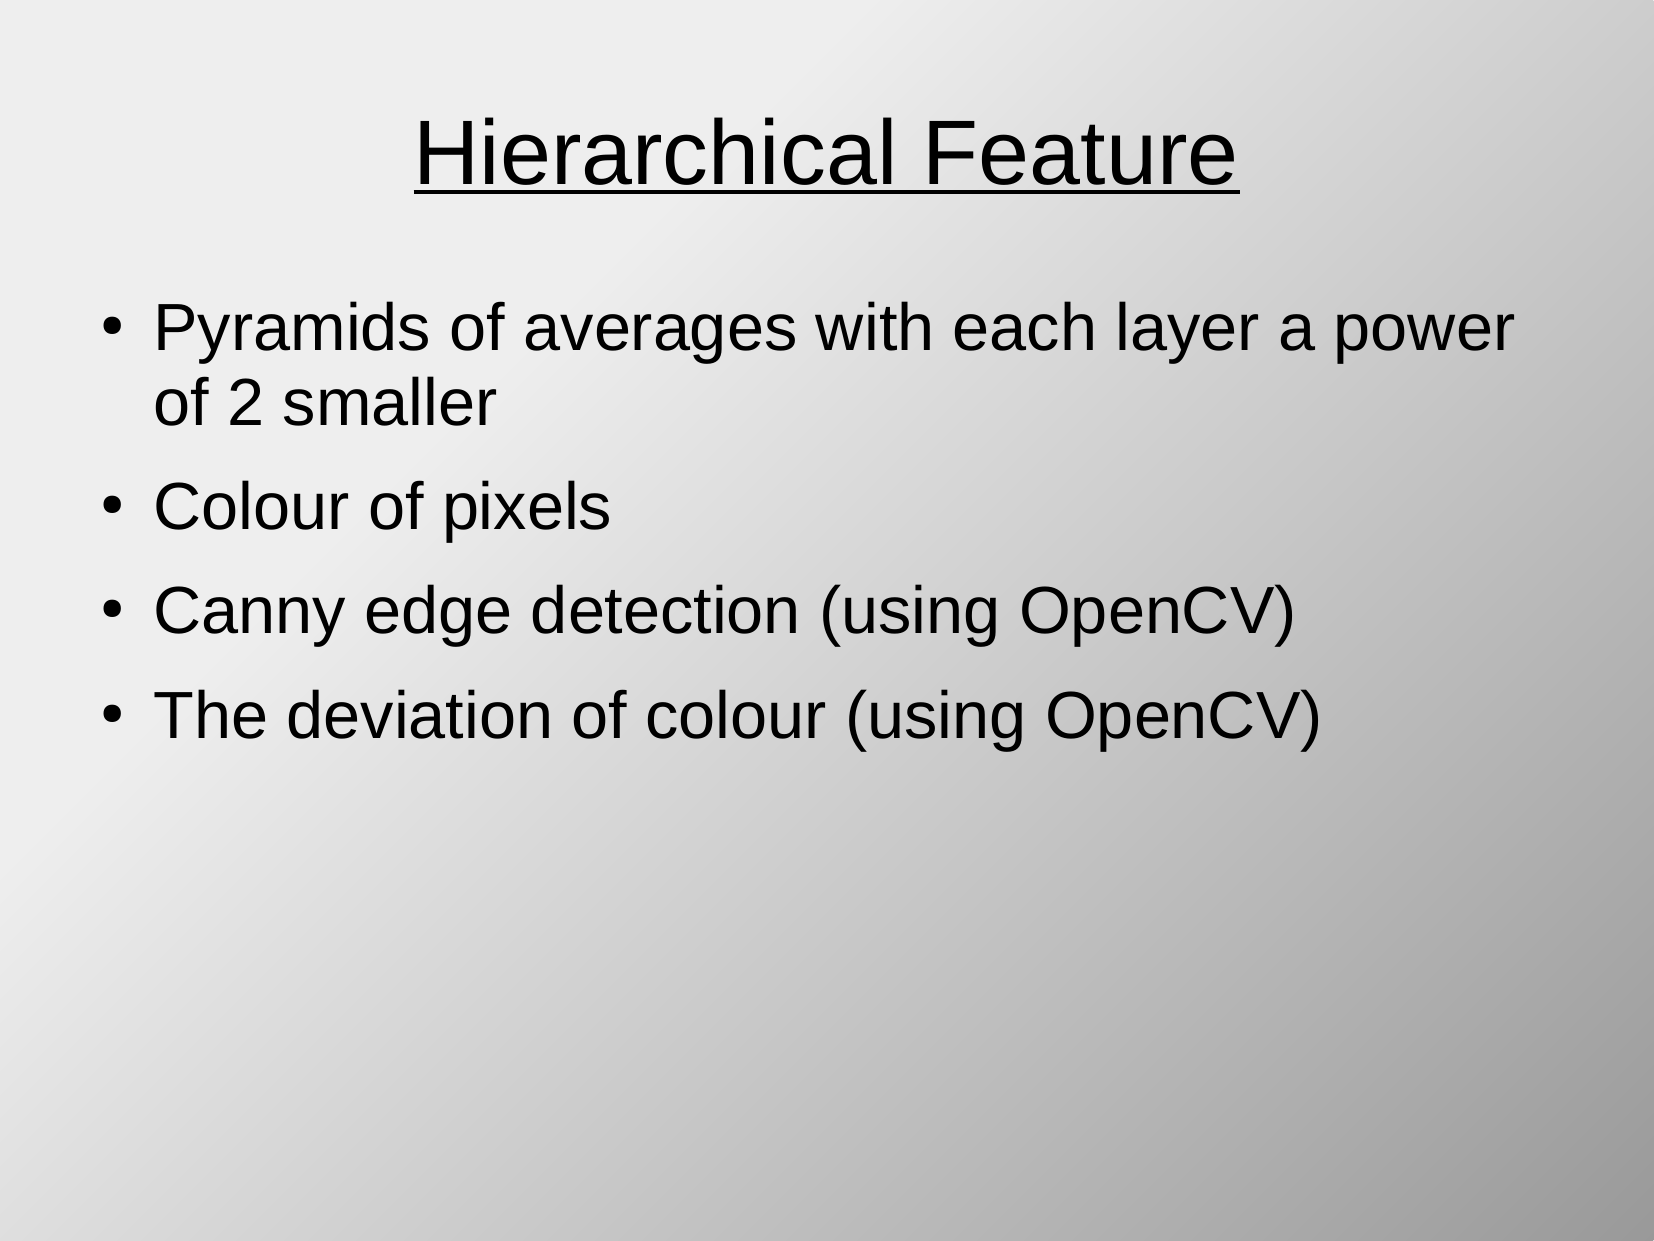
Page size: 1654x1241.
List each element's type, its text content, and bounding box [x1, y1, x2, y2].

list Pyramids of averages with each layer a power of 2 smaller Colour of pixels Canny edge detection (using OpenCV) The deviation of colour (using OpenCV) [82, 290, 1571, 1109]
title Hierarchical Feature [82, 49, 1571, 257]
